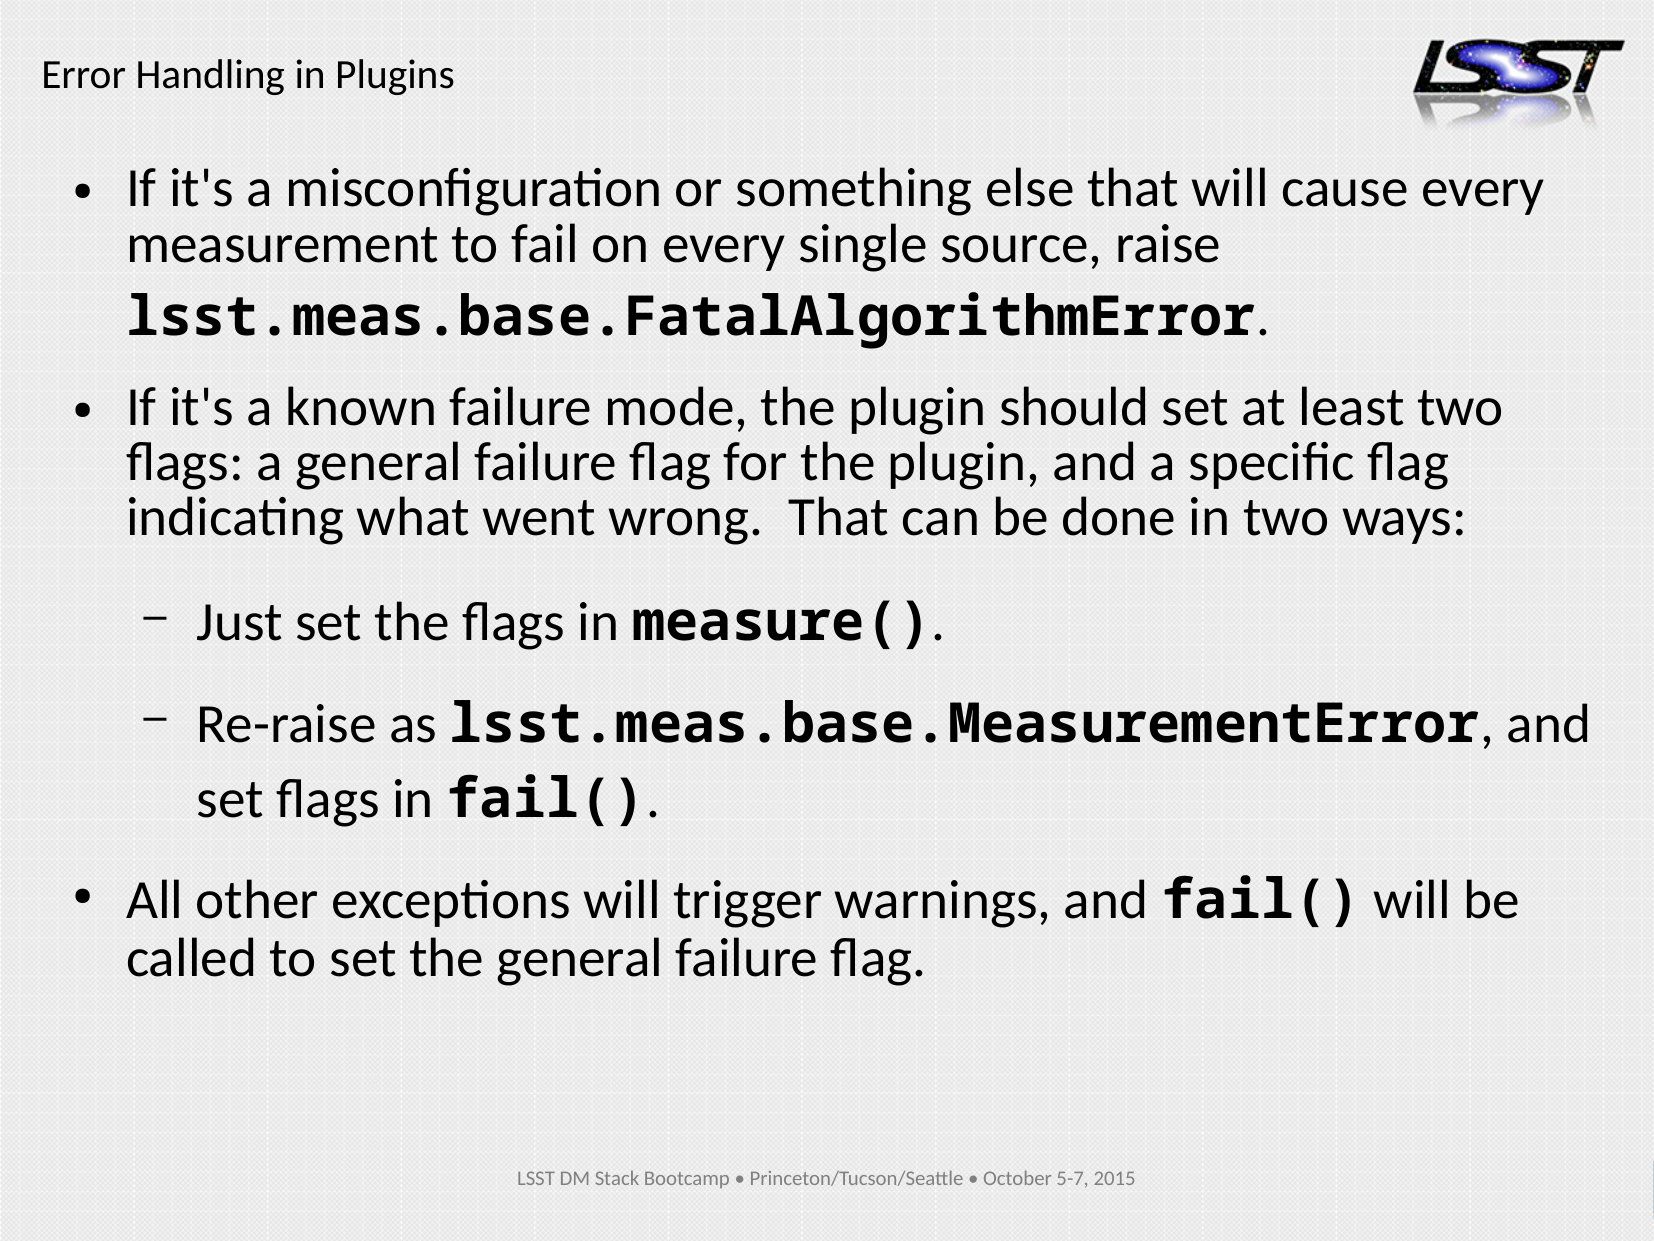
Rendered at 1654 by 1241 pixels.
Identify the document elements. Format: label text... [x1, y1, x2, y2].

title Error Handling in Plugins [41, 27, 1161, 129]
picture [0, 0, 1654, 1241]
list If it's a misconfiguration or something else that will cause every measurement to fail on every single source, raise lsst.meas.base.FatalAlgorithmError. If it's a known failure mode, the plugin should set at least two flags: a general failure flag for the plugin, and a specific flag indicating what went wrong. That can be done in two ways: Just set the flags in measure(). Re-raise as lsst.meas.base.MeasurementError, and set flags in fail(). All other exceptions will trigger warnings, and fail() will be called to set the general failure flag. [55, 165, 1599, 1103]
